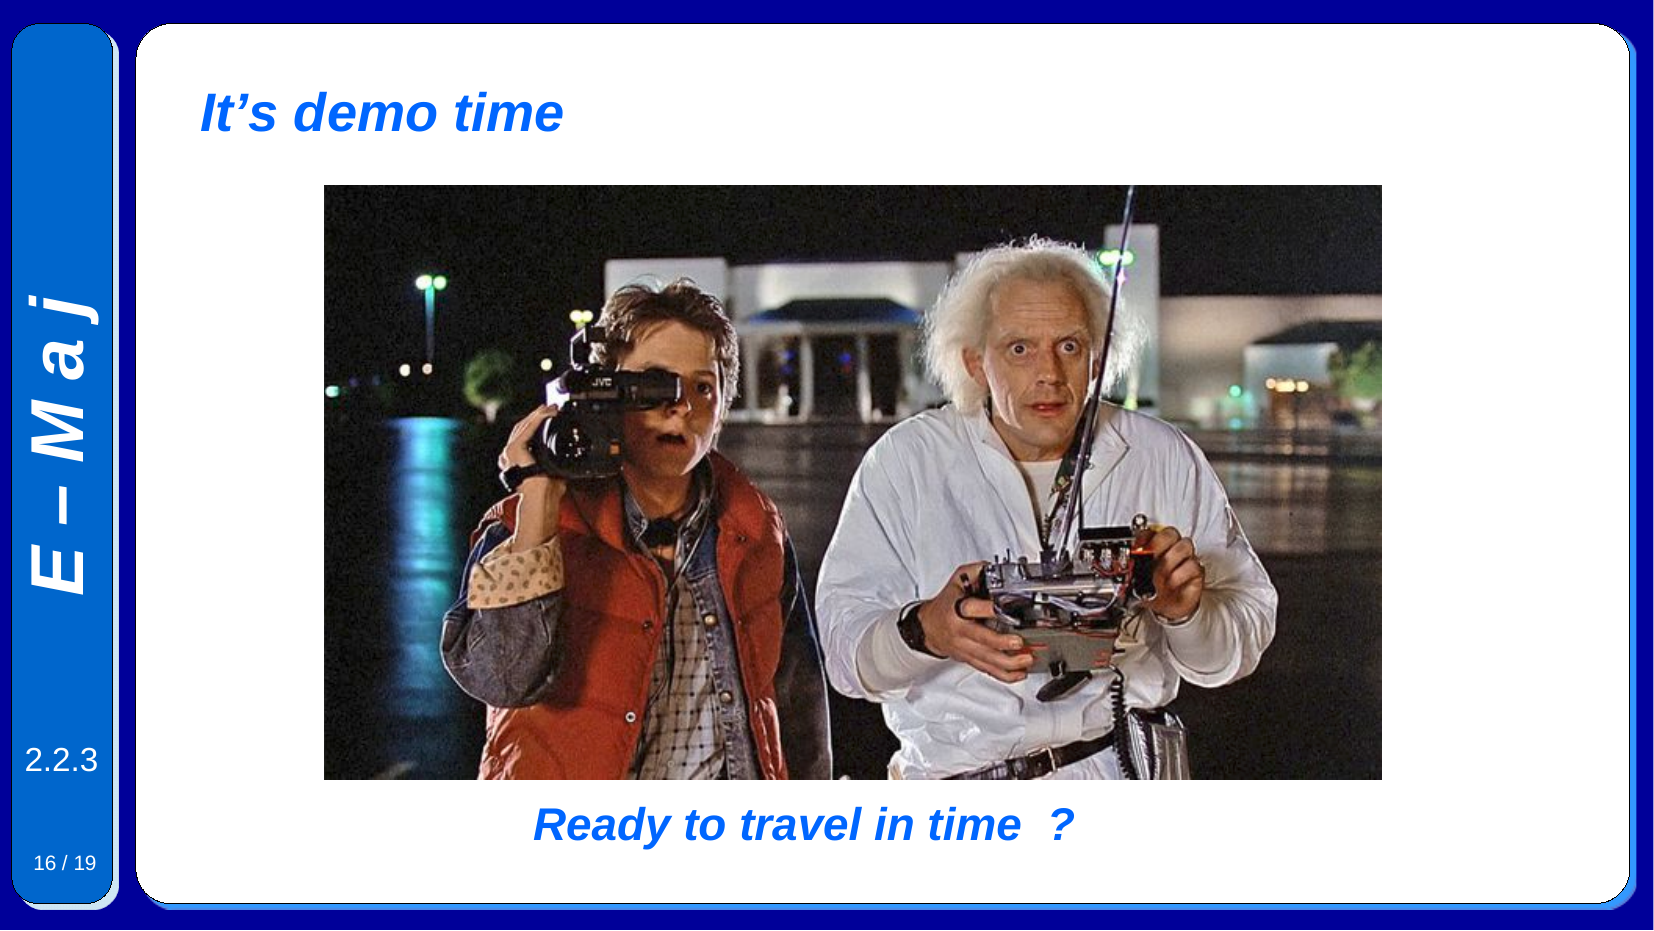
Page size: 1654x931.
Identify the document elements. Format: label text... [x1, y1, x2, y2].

title It’s demo time [200, 34, 1575, 191]
text_box Ready to travel in time ? [518, 791, 1223, 858]
picture [324, 185, 1382, 780]
